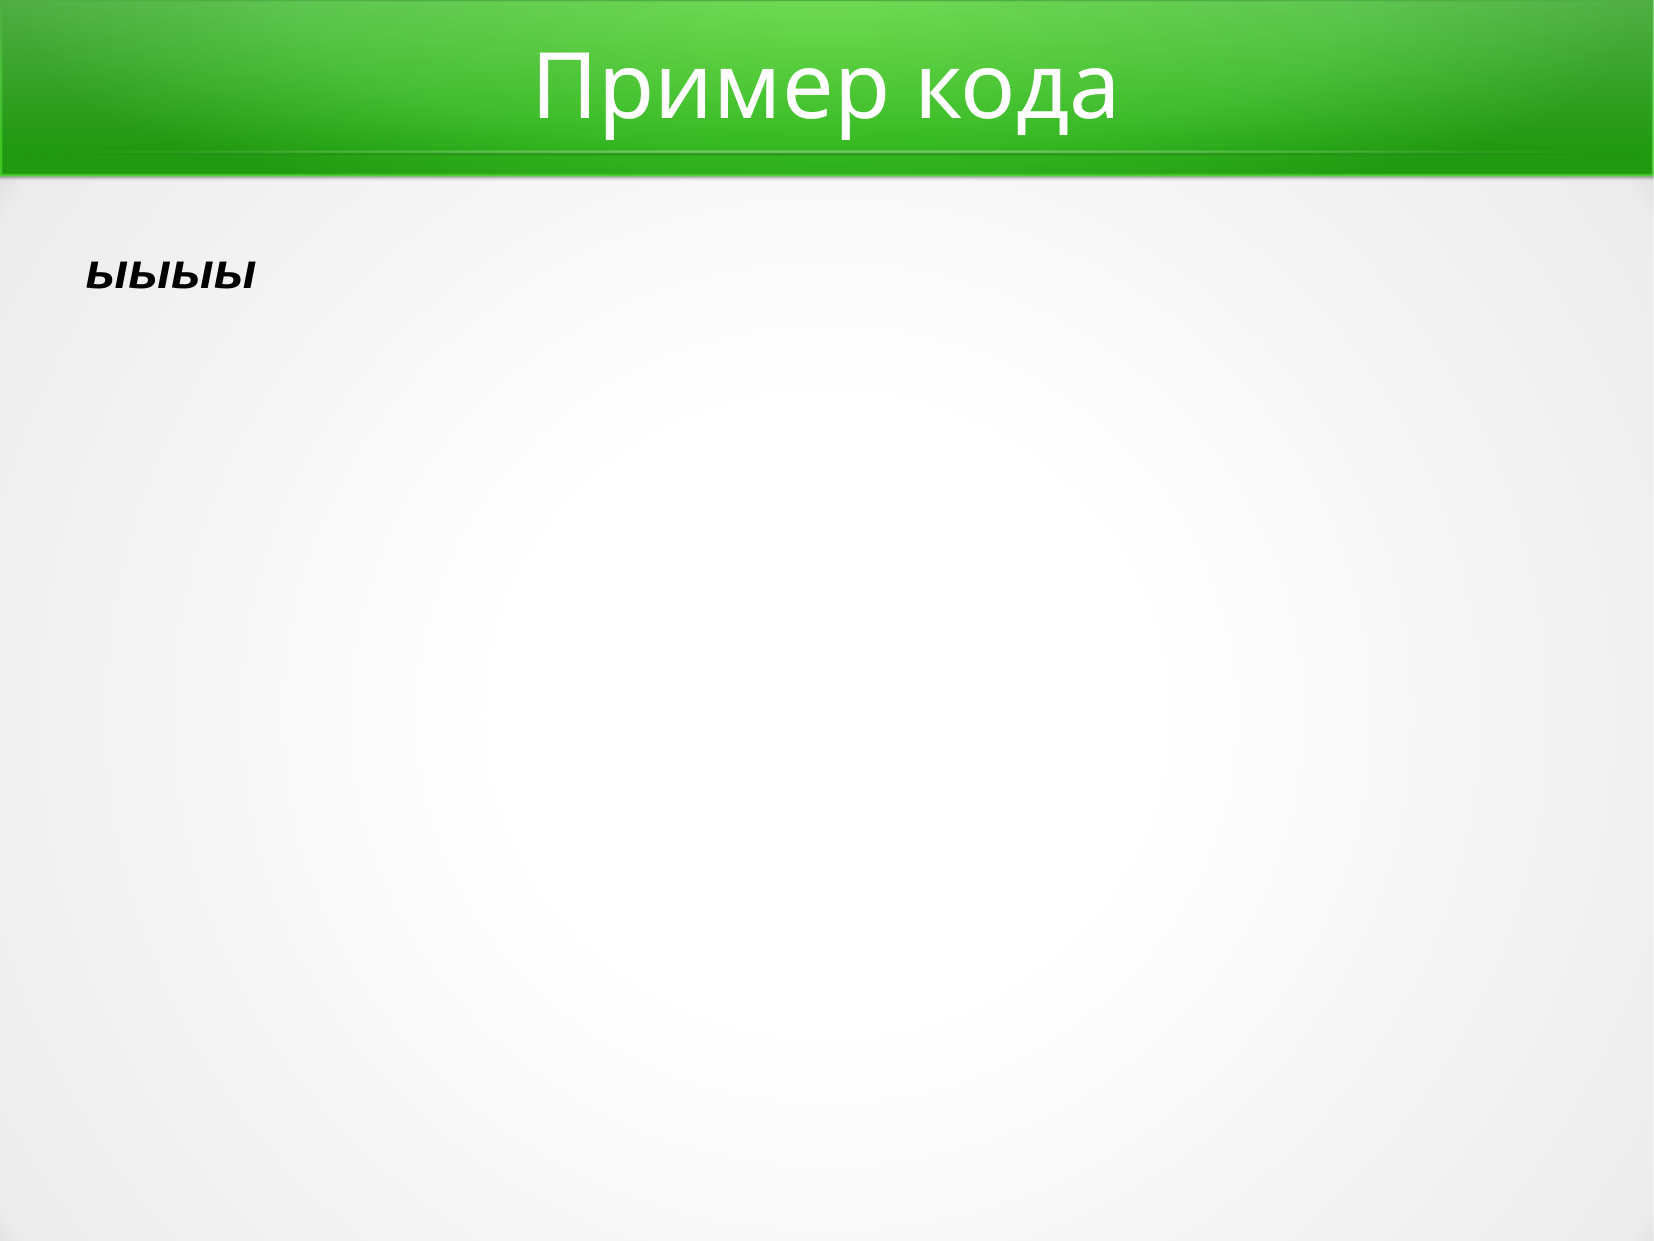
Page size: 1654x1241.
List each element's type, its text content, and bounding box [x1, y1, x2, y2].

text_box ыыыы [70, 236, 1571, 1189]
picture [0, 0, 1654, 1241]
title Пример кода [82, 11, 1571, 154]
